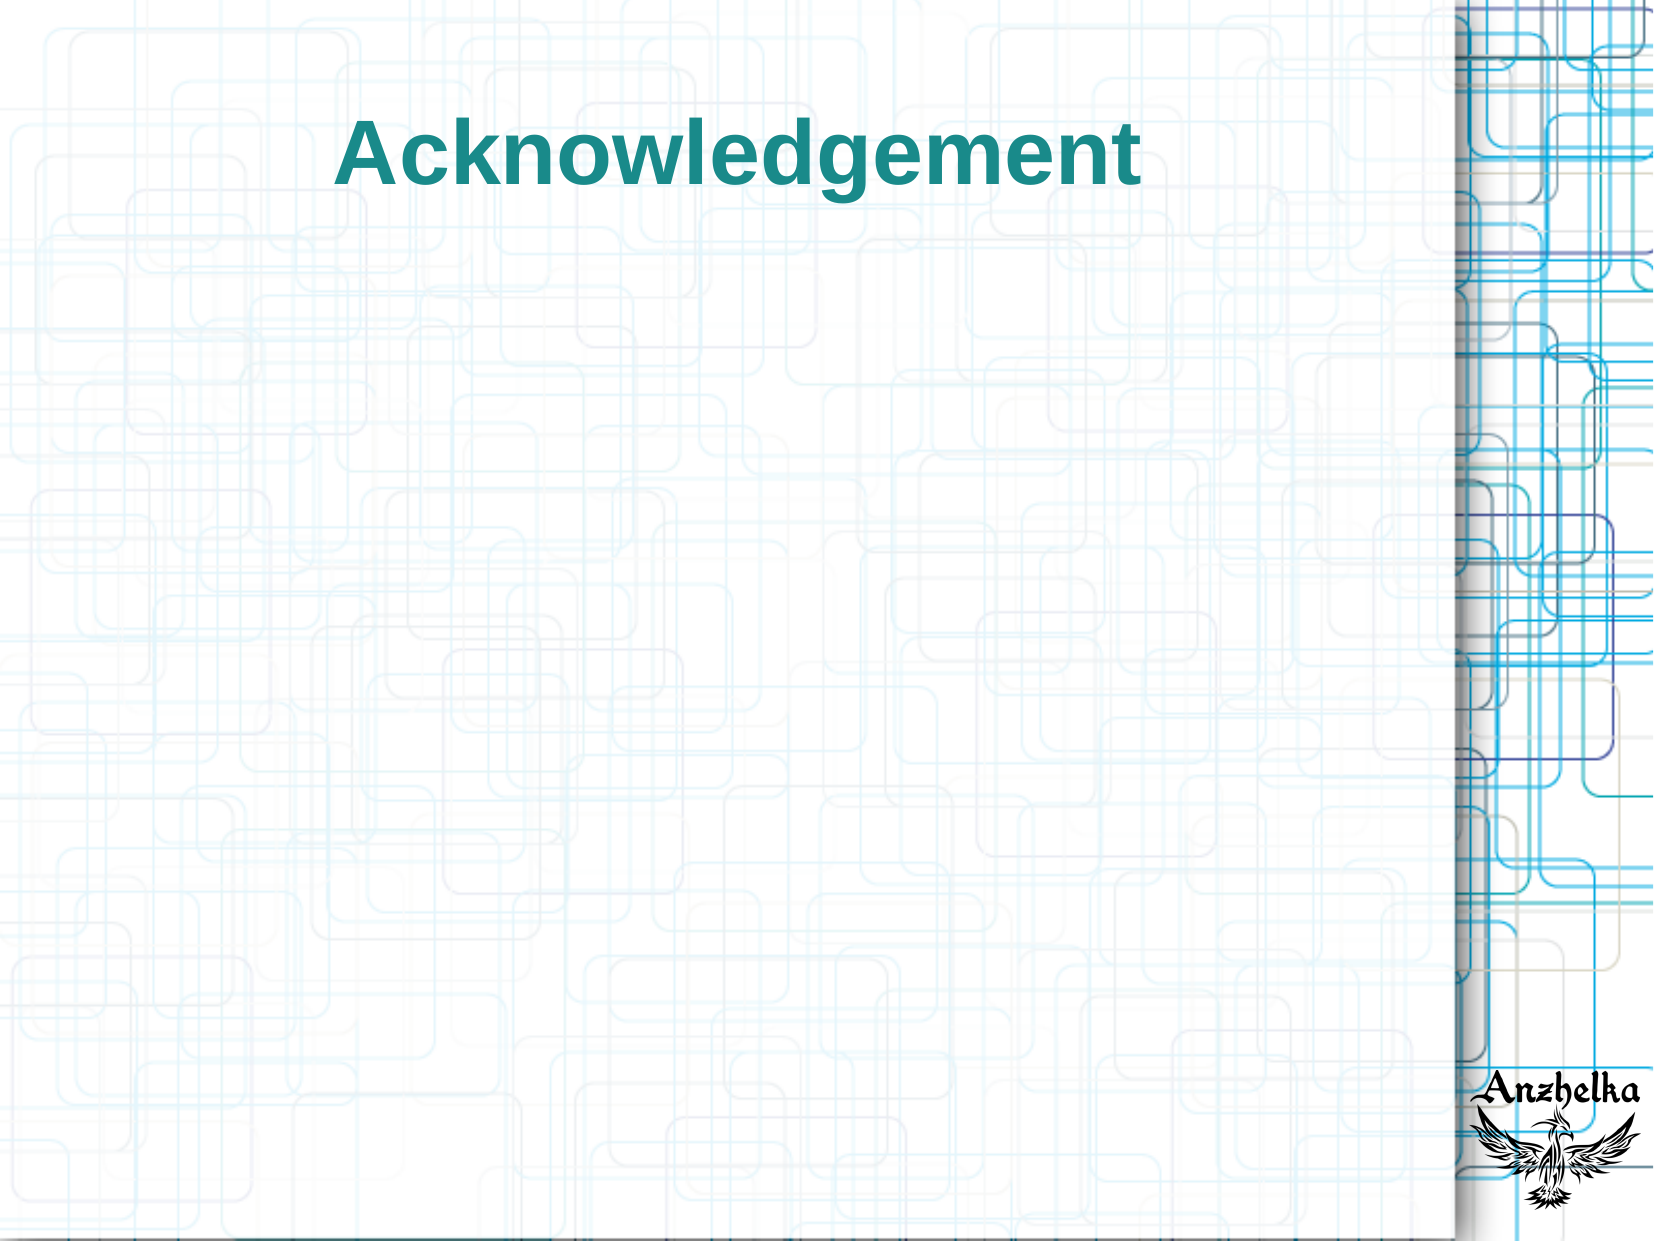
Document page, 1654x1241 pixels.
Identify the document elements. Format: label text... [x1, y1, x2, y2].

picture [0, 0, 1654, 1241]
title Acknowledgement [58, 49, 1417, 257]
